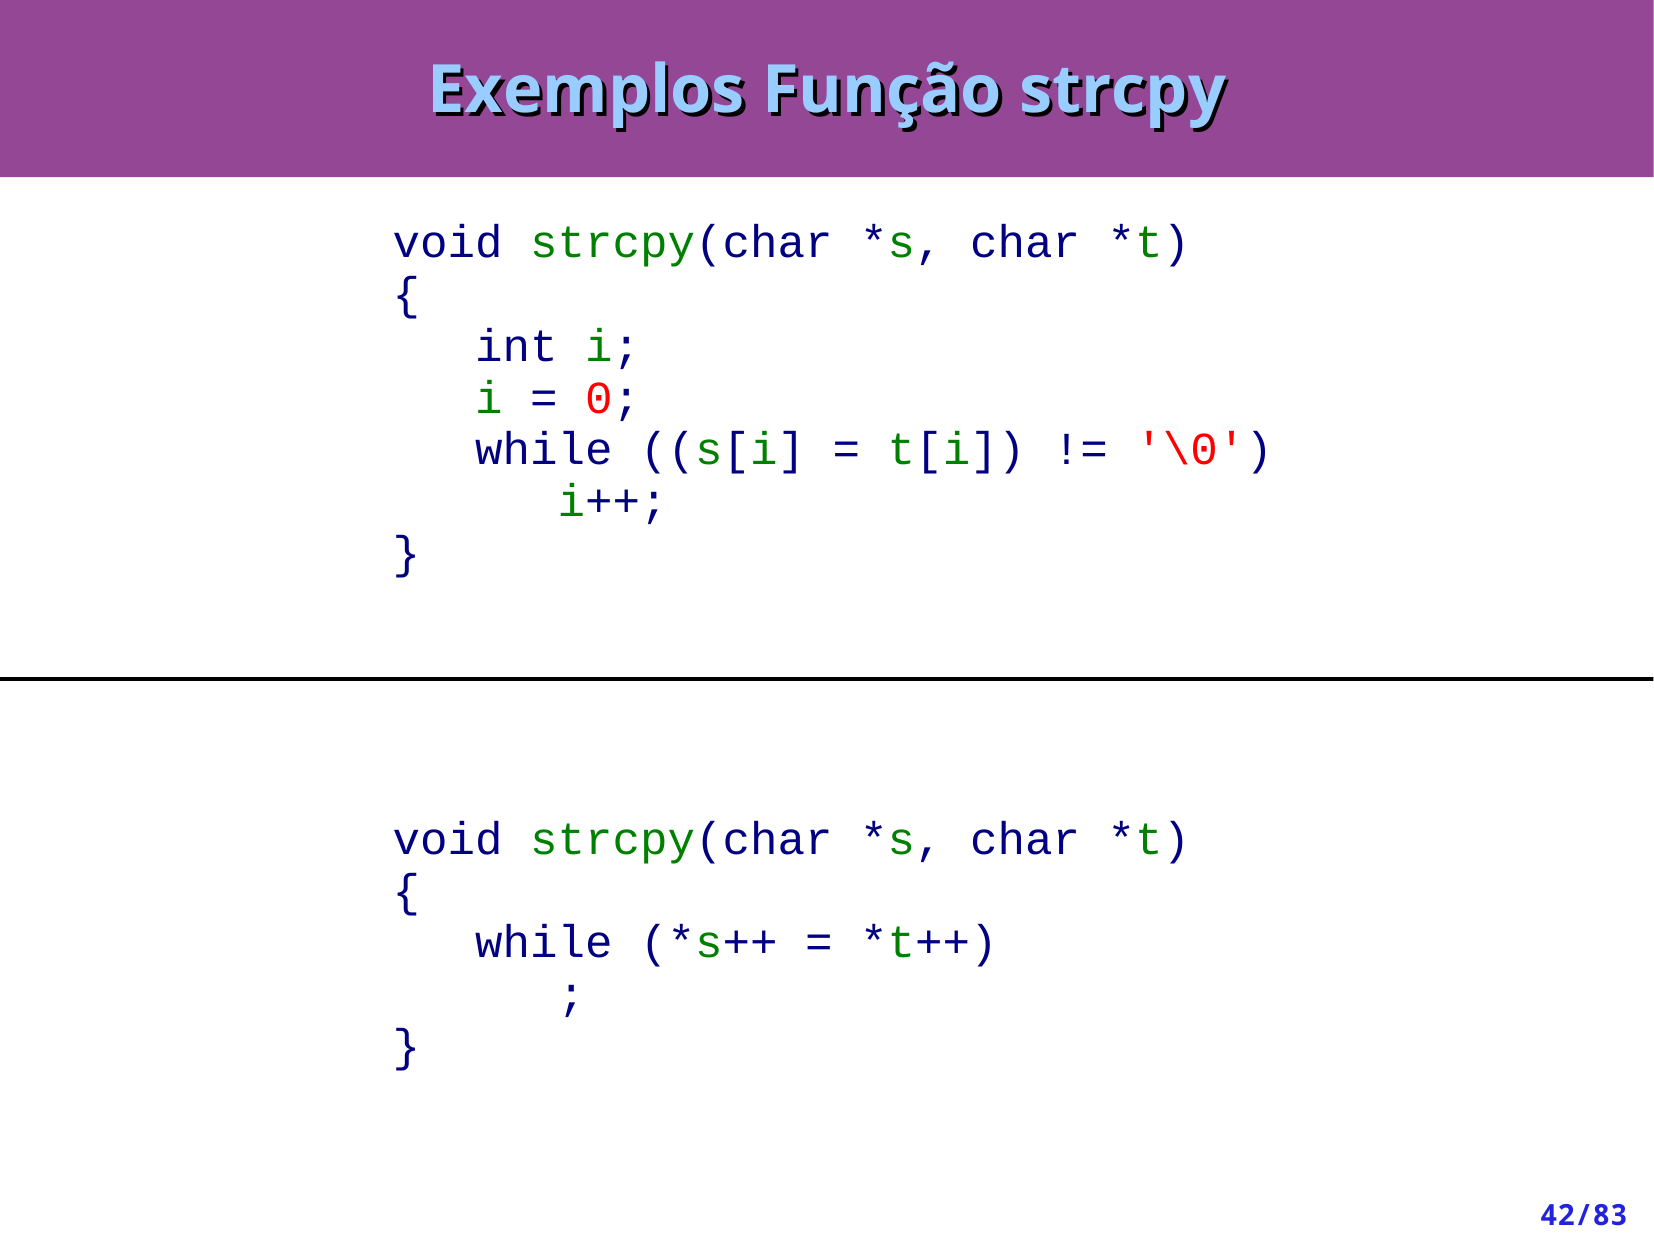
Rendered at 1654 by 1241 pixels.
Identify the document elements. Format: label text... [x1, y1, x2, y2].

text_box void strcpy(char *s, char *t) { while (*s++ = *t++) ; } [377, 809, 1294, 1134]
title Exemplos Função strcpy [82, 0, 1571, 176]
text_box void strcpy(char *s, char *t) { int i; i = 0; while ((s[i] = t[i]) != '\0') i++; } [377, 212, 1294, 591]
